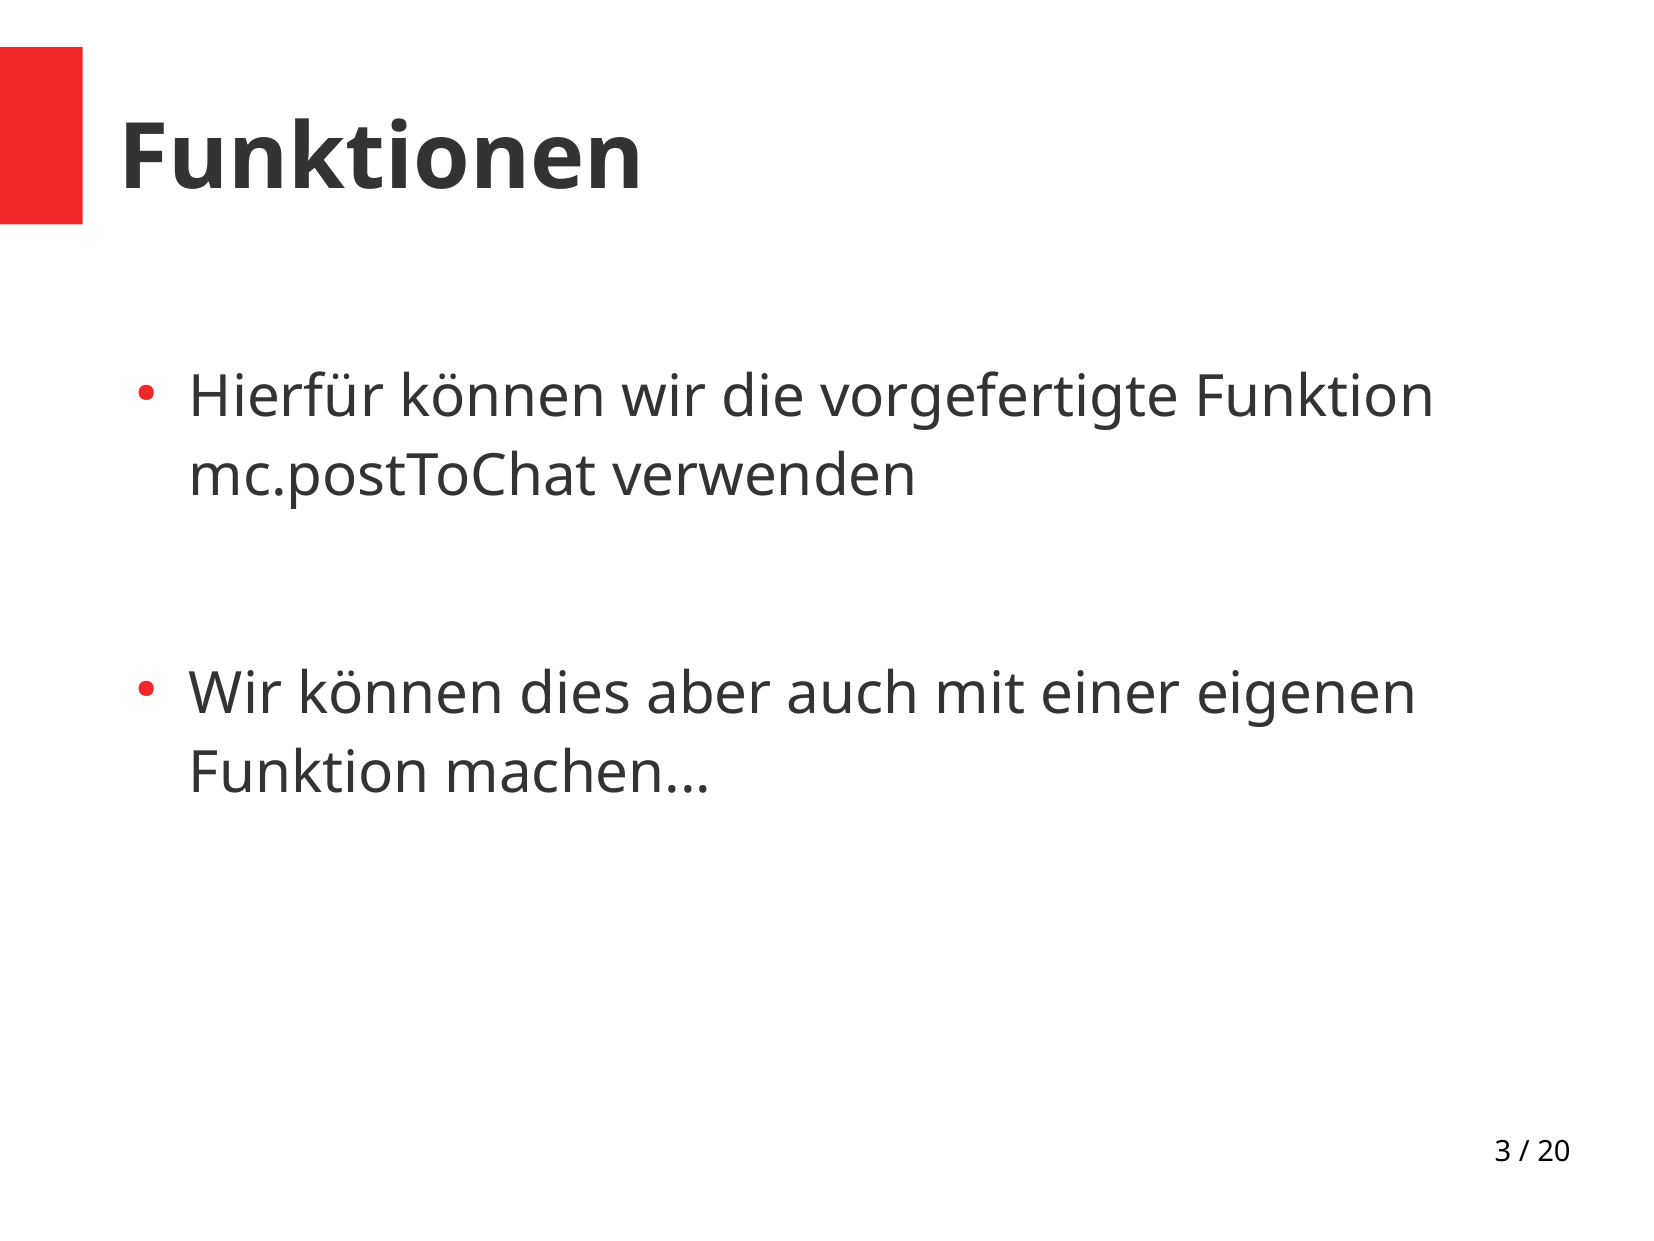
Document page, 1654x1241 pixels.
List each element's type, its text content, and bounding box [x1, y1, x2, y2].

title Funktionen [118, 49, 1571, 257]
list Hierfür können wir die vorgefertigte Funktion mc.postToChat verwenden Wir können dies aber auch mit einer eigenen Funktion machen... [118, 354, 1536, 1074]
